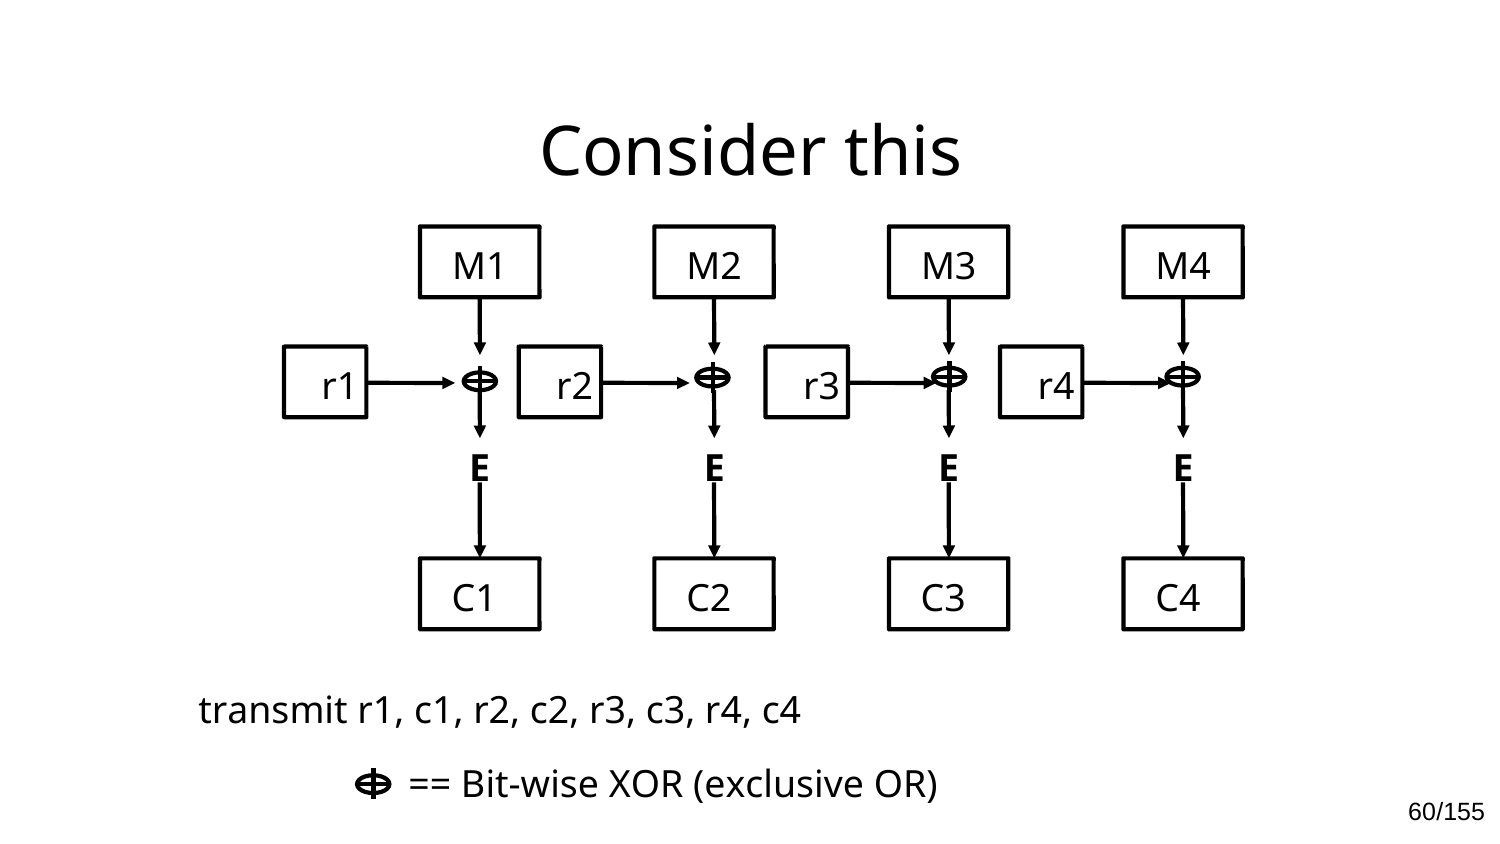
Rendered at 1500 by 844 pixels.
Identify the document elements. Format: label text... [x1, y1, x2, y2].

text_box [284, 346, 367, 418]
text_box r4 [1022, 354, 1091, 415]
title Consider this [121, 78, 1381, 217]
text_box [420, 558, 540, 630]
text_box [765, 346, 848, 418]
text_box E [454, 436, 506, 497]
text_box == Bit-wise XOR (exclusive OR) [383, 752, 1152, 844]
text_box C3 [905, 566, 982, 627]
text_box r3 [787, 354, 856, 415]
text_box M3 [905, 234, 992, 296]
text_box C4 [1140, 566, 1216, 627]
text_box [999, 346, 1083, 418]
text_box [1123, 558, 1243, 630]
text_box [654, 226, 774, 298]
text_box [889, 558, 1009, 630]
text_box M2 [671, 234, 758, 296]
text_box E [923, 436, 975, 497]
text_box C1 [436, 566, 513, 627]
text_box r1 [306, 354, 374, 415]
text_box M4 [1140, 234, 1227, 296]
text_box [889, 226, 1009, 298]
text_box [420, 226, 540, 298]
text_box [1123, 226, 1243, 298]
text_box E [1157, 436, 1210, 497]
text_box E [688, 436, 741, 497]
text_box r2 [541, 354, 609, 415]
text_box C2 [671, 566, 747, 627]
text_box transmit r1, c1, r2, c2, r3, c3, r4, c4 [183, 677, 1146, 739]
text_box [518, 346, 602, 418]
text_box M1 [436, 234, 523, 296]
text_box [654, 558, 774, 630]
